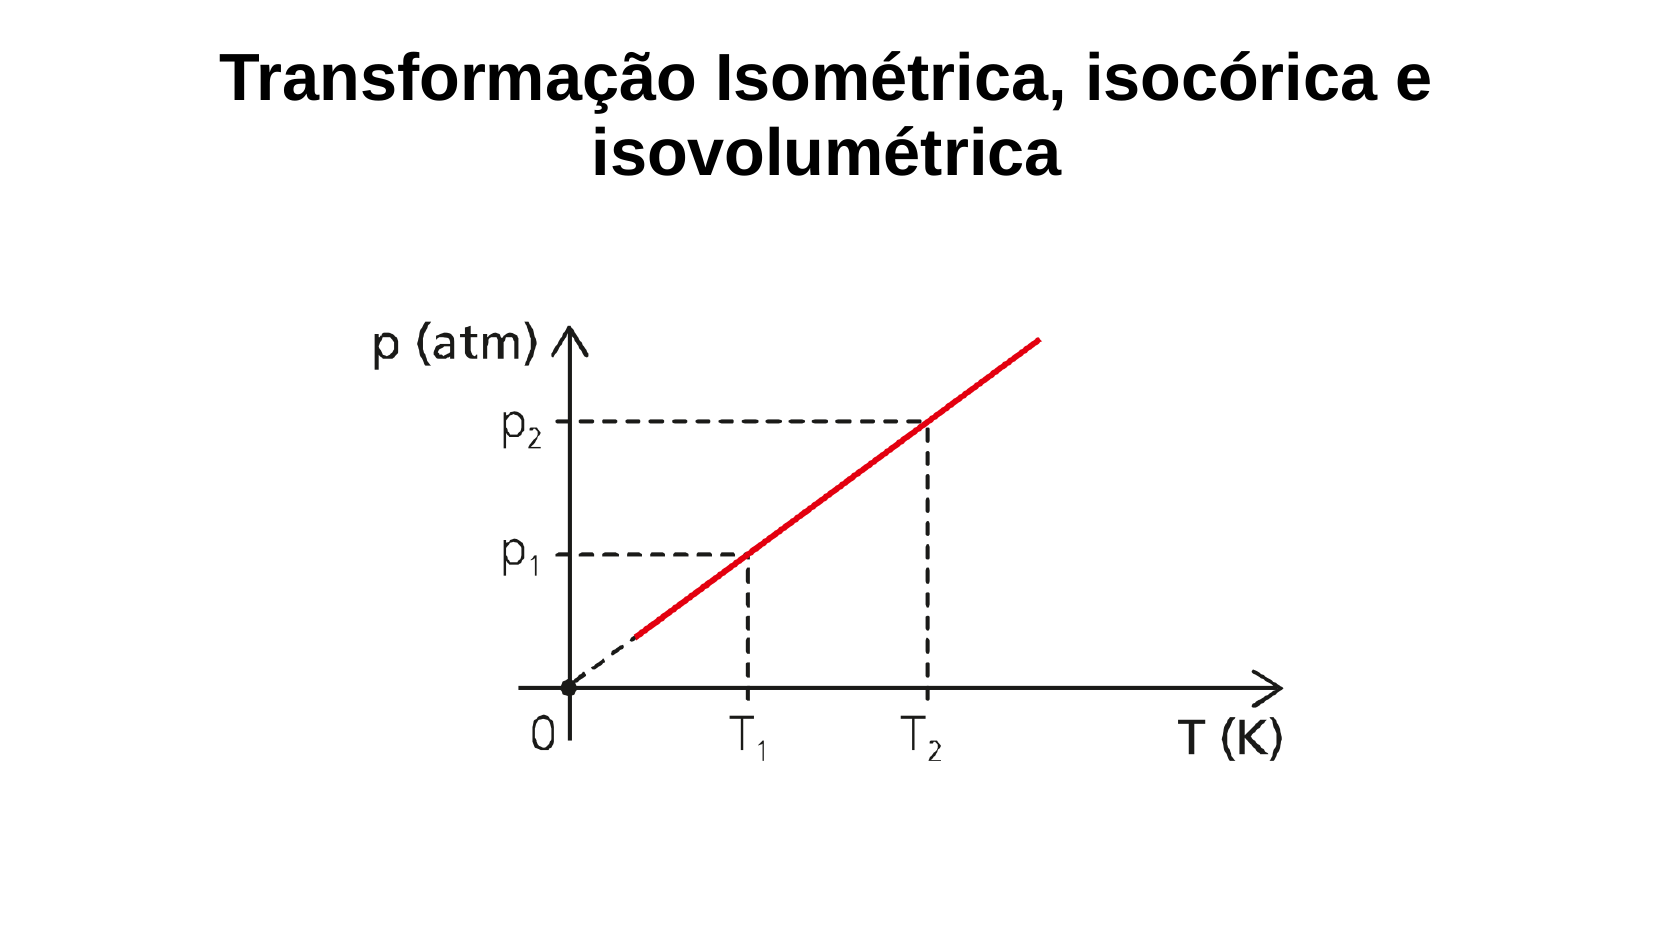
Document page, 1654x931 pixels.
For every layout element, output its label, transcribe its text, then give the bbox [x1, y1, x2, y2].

picture [354, 263, 1358, 798]
title Transformação Isométrica, isocórica e isovolumétrica [82, 37, 1571, 193]
